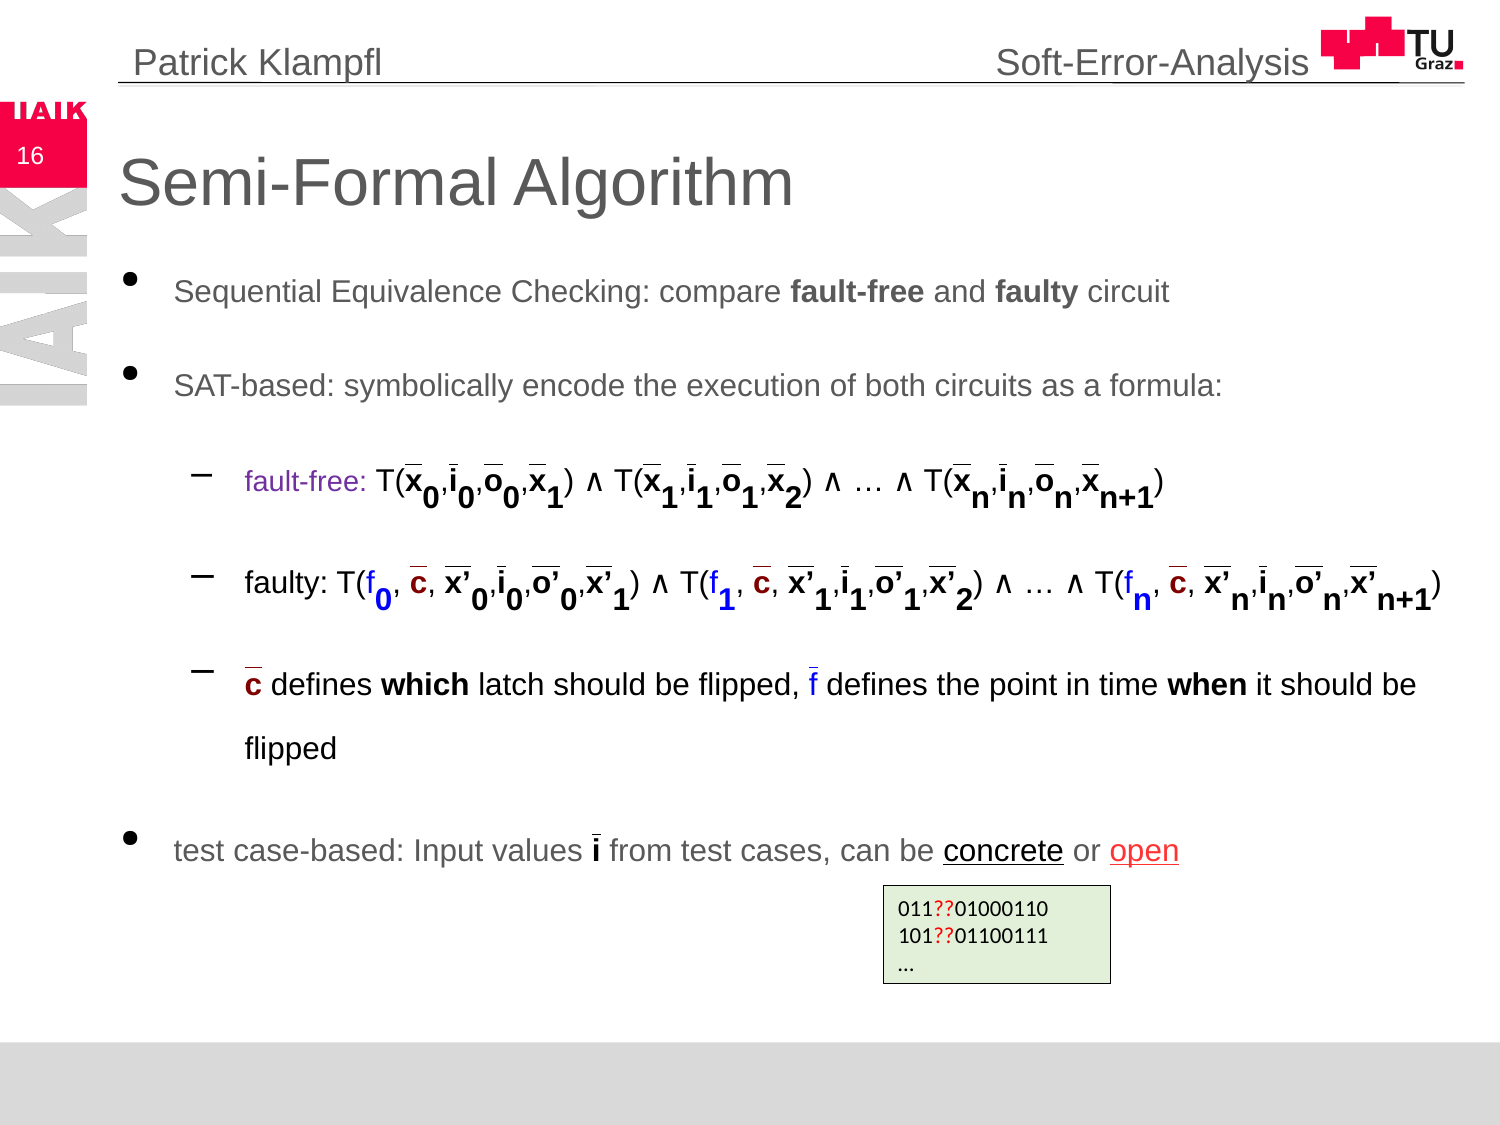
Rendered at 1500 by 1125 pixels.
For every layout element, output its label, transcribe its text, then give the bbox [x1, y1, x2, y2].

slide_number <number> [1, 124, 84, 185]
list Sequential Equivalence Checking: compare fault-free and faulty circuit SAT-based: symbolically encode the execution of both circuits as a formula: fault-free: T(x0,i0,o0,x1) ∧ T(x1,i1,o1,x2) ∧ … ∧ T(xn,in,on,xn+1) faulty: T(f0, c, x’0,i0,o’0,x’1) ∧ T(f1, c, x’1,i1,o’1,x’2) ∧ … ∧ T(fn, c, x’n,in,o’n,x’n+1) c defines which latch should be flipped, f defines the point in time when it should be flipped test case-based: Input values i from test cases, can be concrete or open [102, 248, 1453, 1038]
title Semi-Formal Algorithm [118, 138, 1469, 237]
picture [1318, 12, 1466, 73]
picture [0, 1, 87, 406]
text_box 011??01000110 101??01100111 … [883, 885, 1111, 984]
